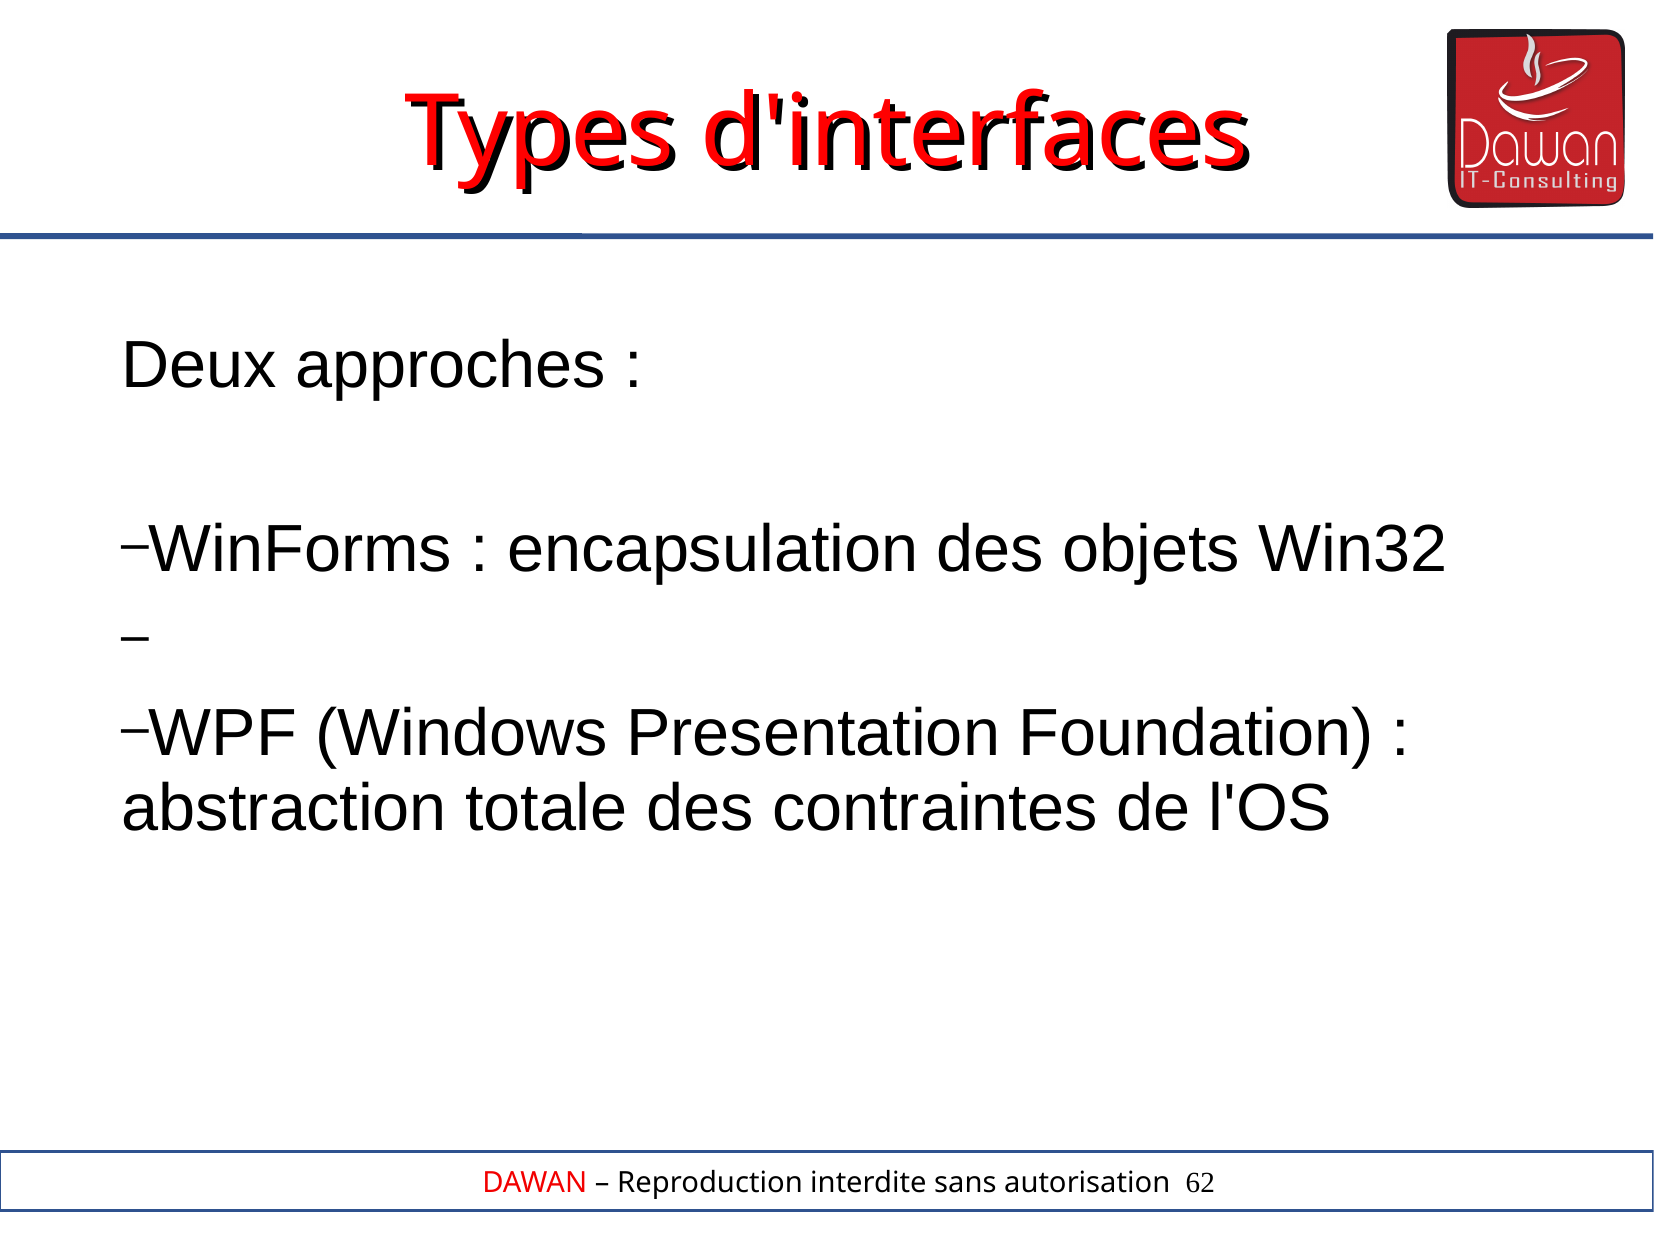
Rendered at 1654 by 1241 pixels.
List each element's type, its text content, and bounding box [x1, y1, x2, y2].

text_box [1185, 1163, 1565, 1228]
text_box Types d'interfaces [88, 50, 1565, 182]
text_box Deux approches : WinForms : encapsulation des objets Win32 WPF (Windows Presentation Foundation) : abstraction totale des contraintes de l'OS [106, 320, 1554, 1004]
